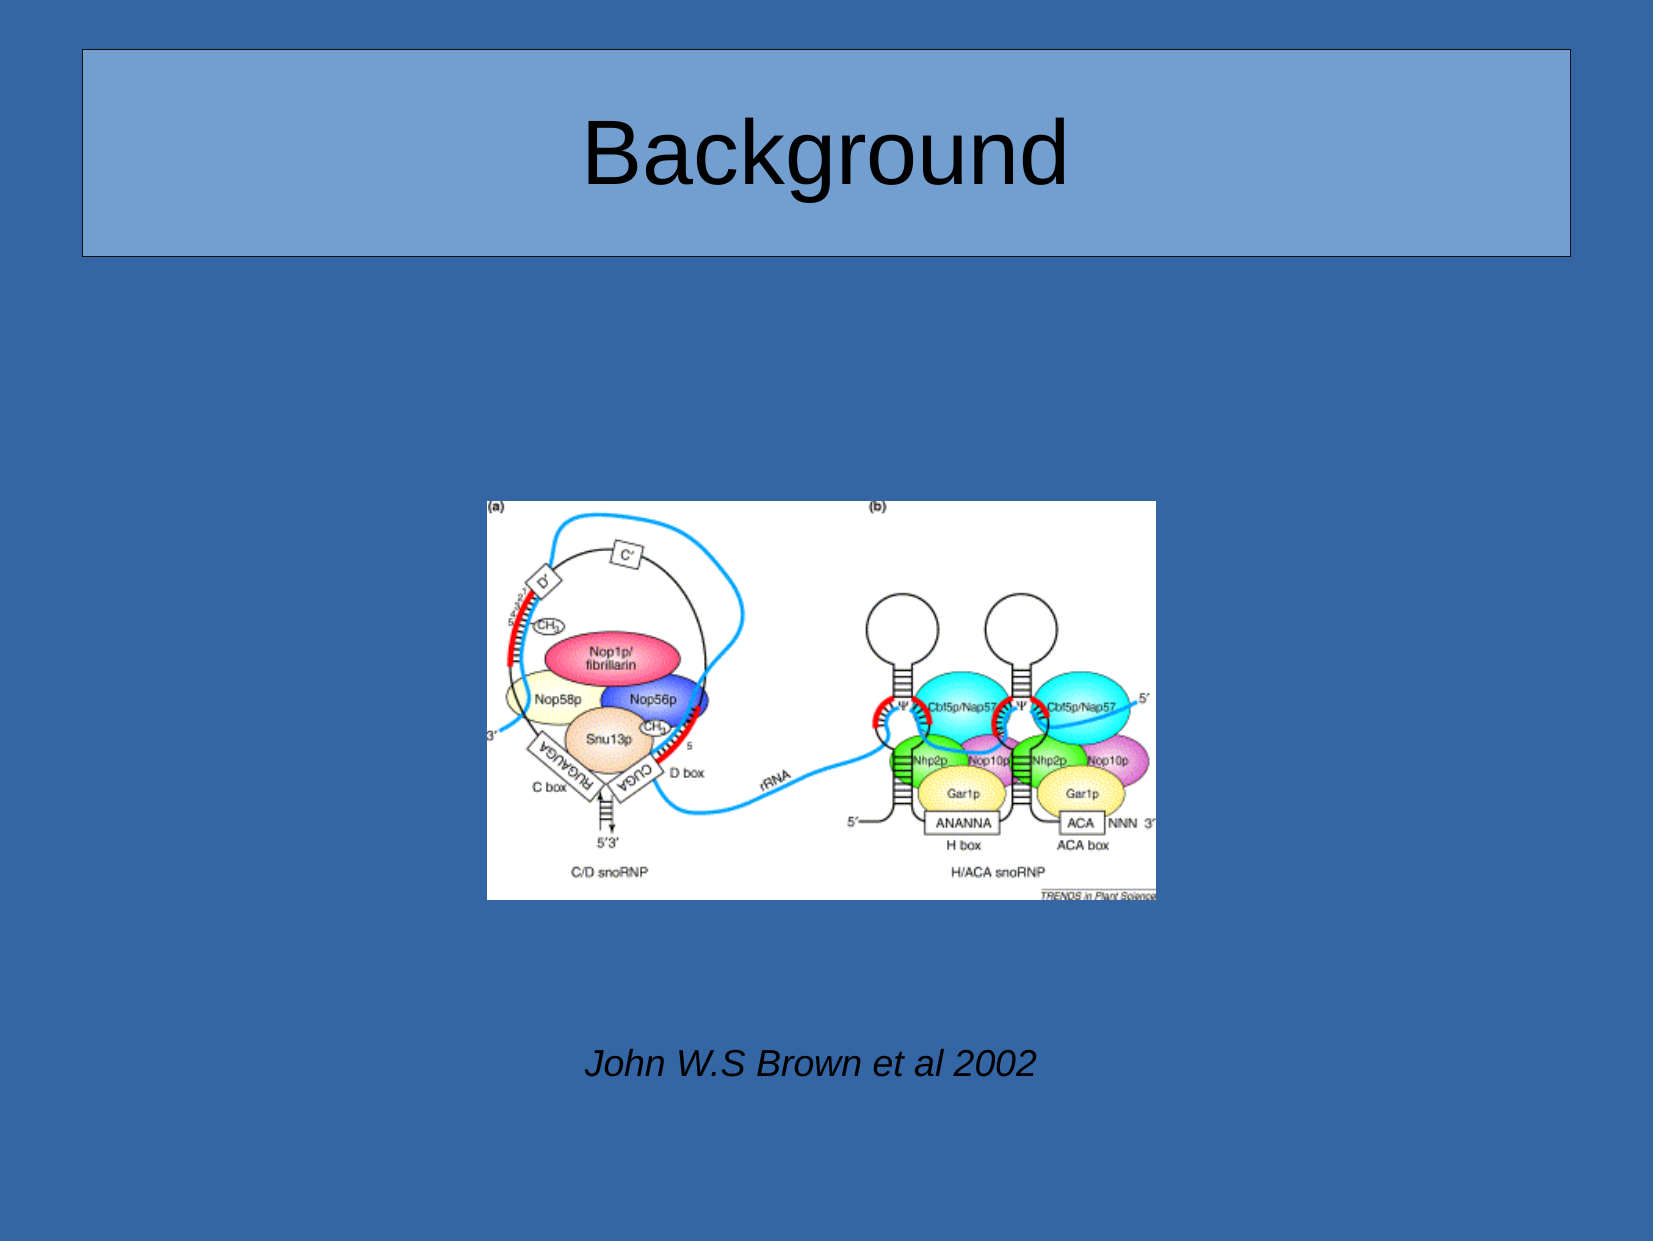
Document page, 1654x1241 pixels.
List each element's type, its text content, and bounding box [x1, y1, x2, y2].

picture [487, 501, 1156, 901]
text_box John W.S Brown et al 2002 [570, 1035, 1081, 1092]
title Background [82, 49, 1571, 257]
